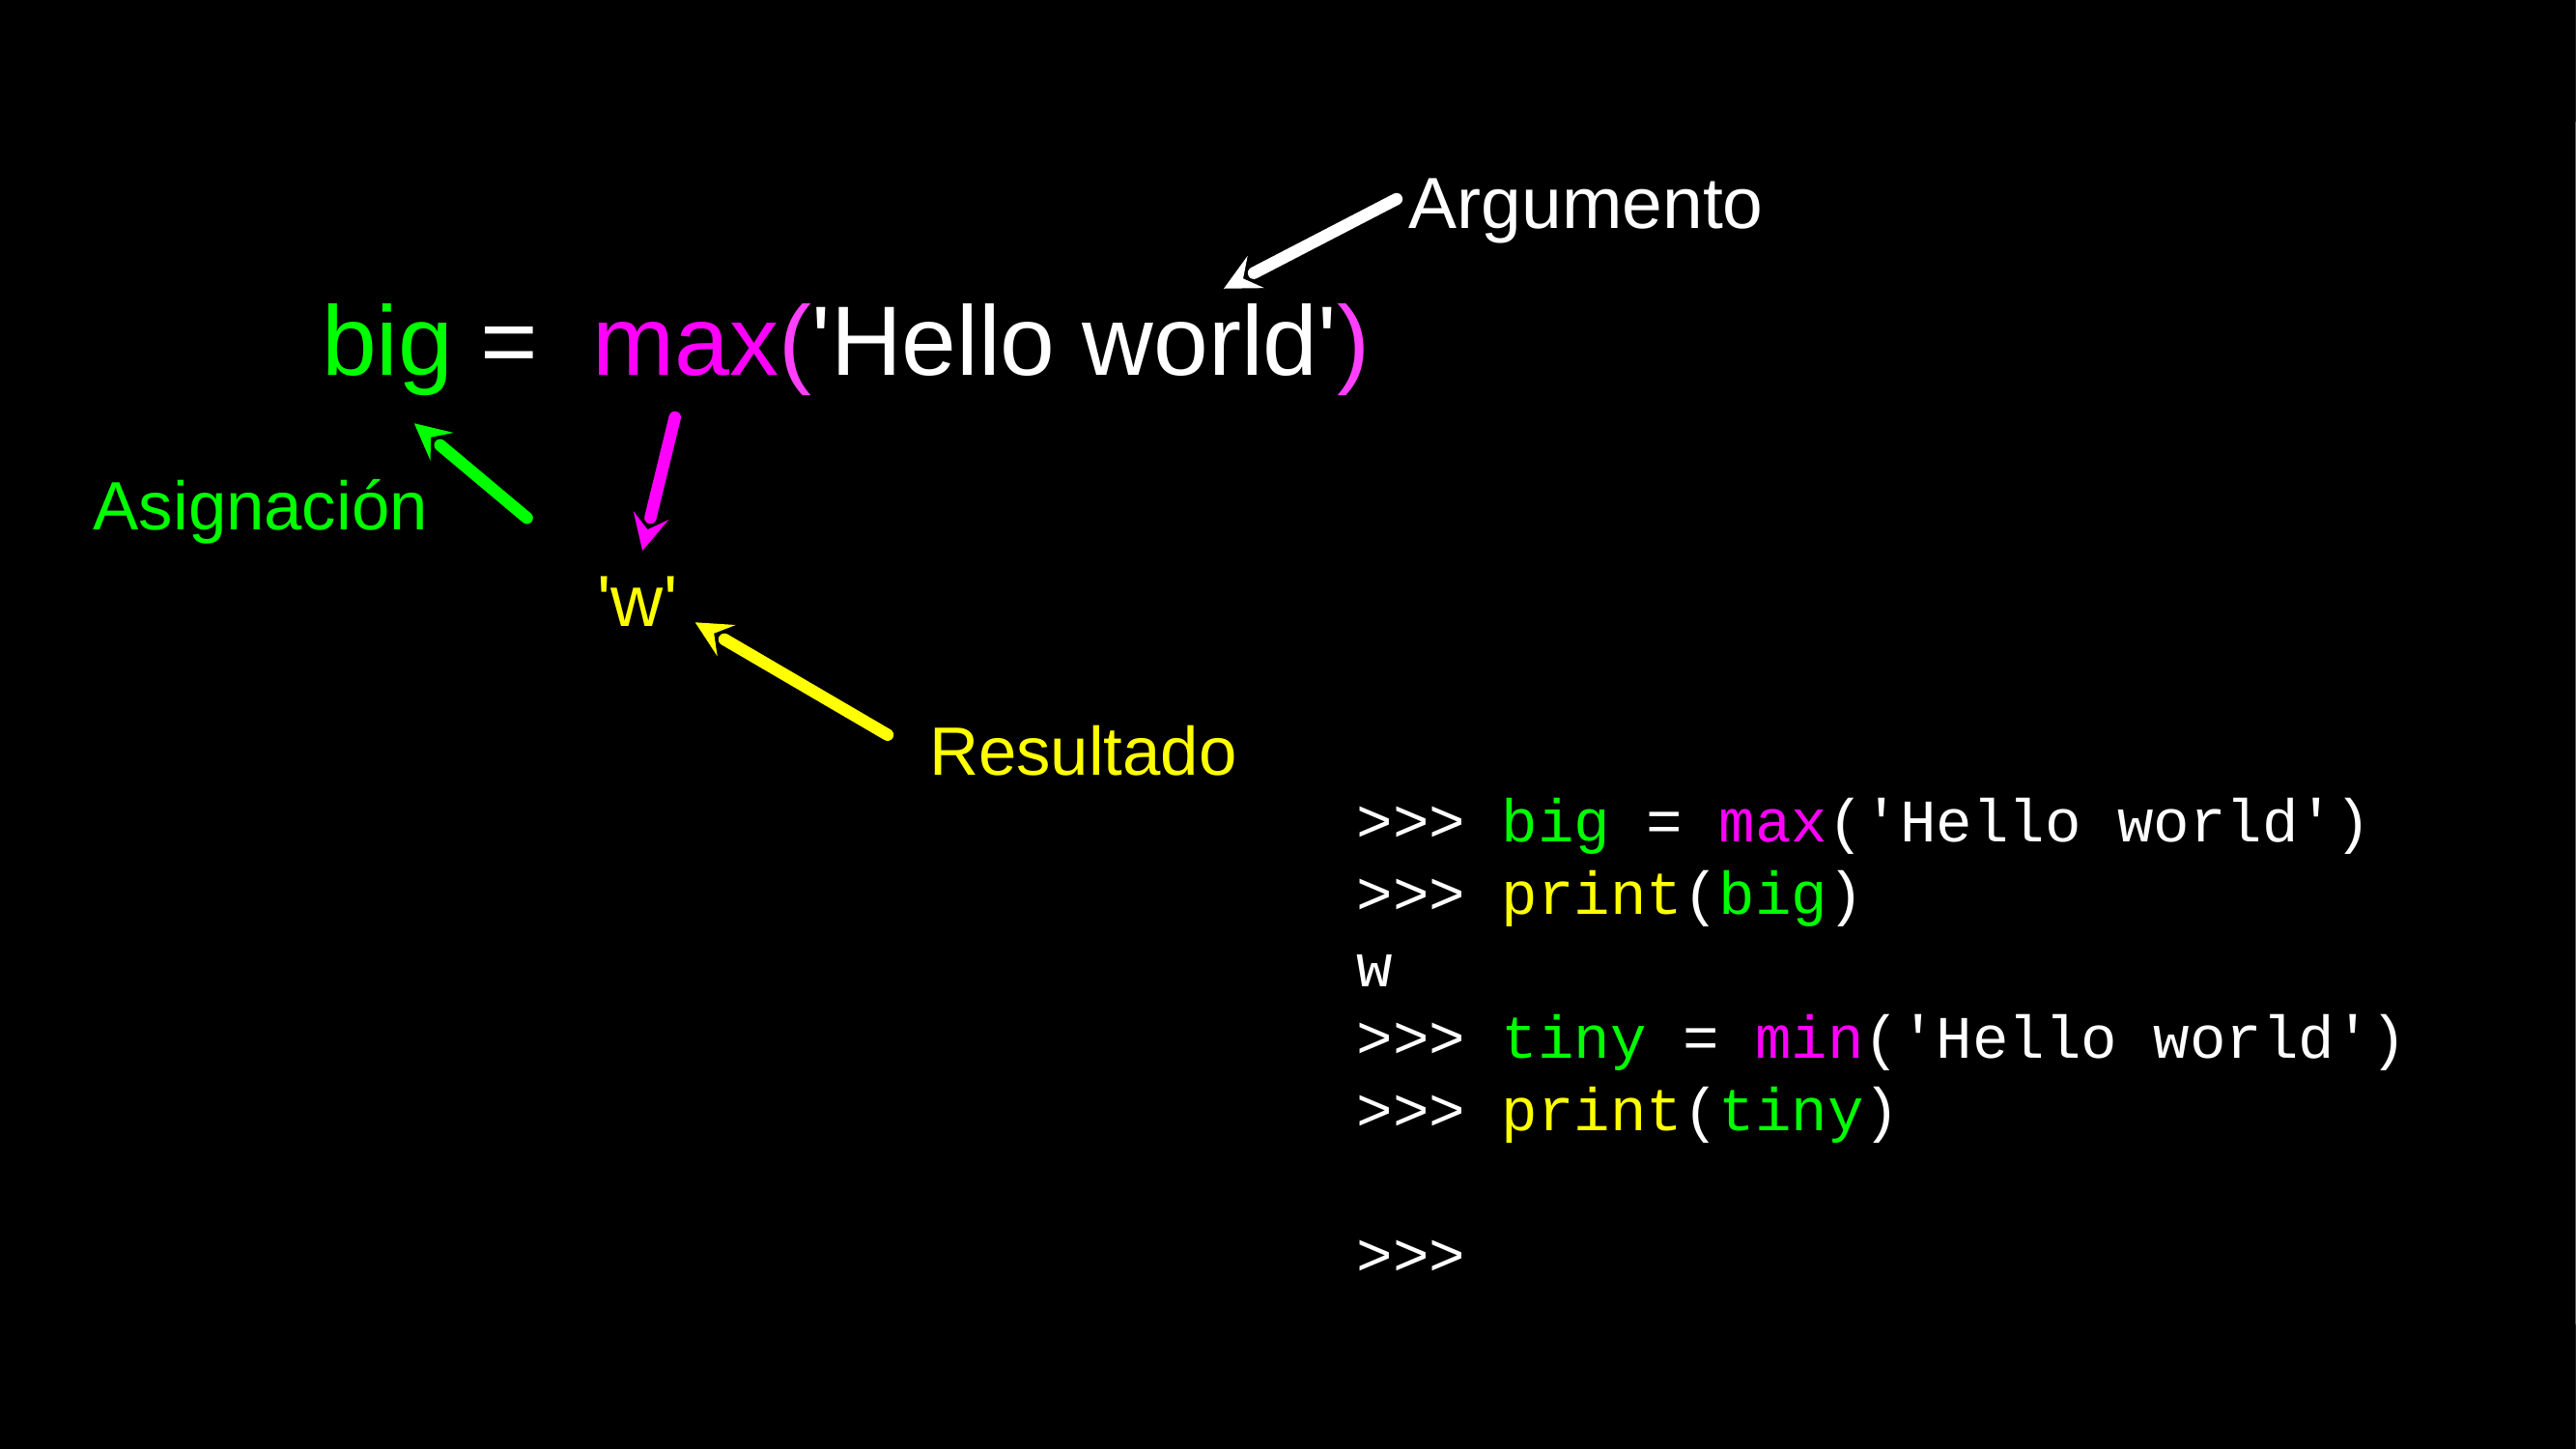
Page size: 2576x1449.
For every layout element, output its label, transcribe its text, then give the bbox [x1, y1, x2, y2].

text_box >>> big = max('Hello world') >>> print(big) w >>> tiny = min('Hello world') >>> print(tiny) >>> [1356, 773, 2464, 1296]
text_box Asignación [52, 452, 468, 552]
text_box big = max('Hello world') [322, 271, 1397, 401]
text_box Resultado [911, 697, 1256, 797]
text_box Argumento [1396, 150, 1776, 249]
text_box 'w' [597, 548, 695, 647]
